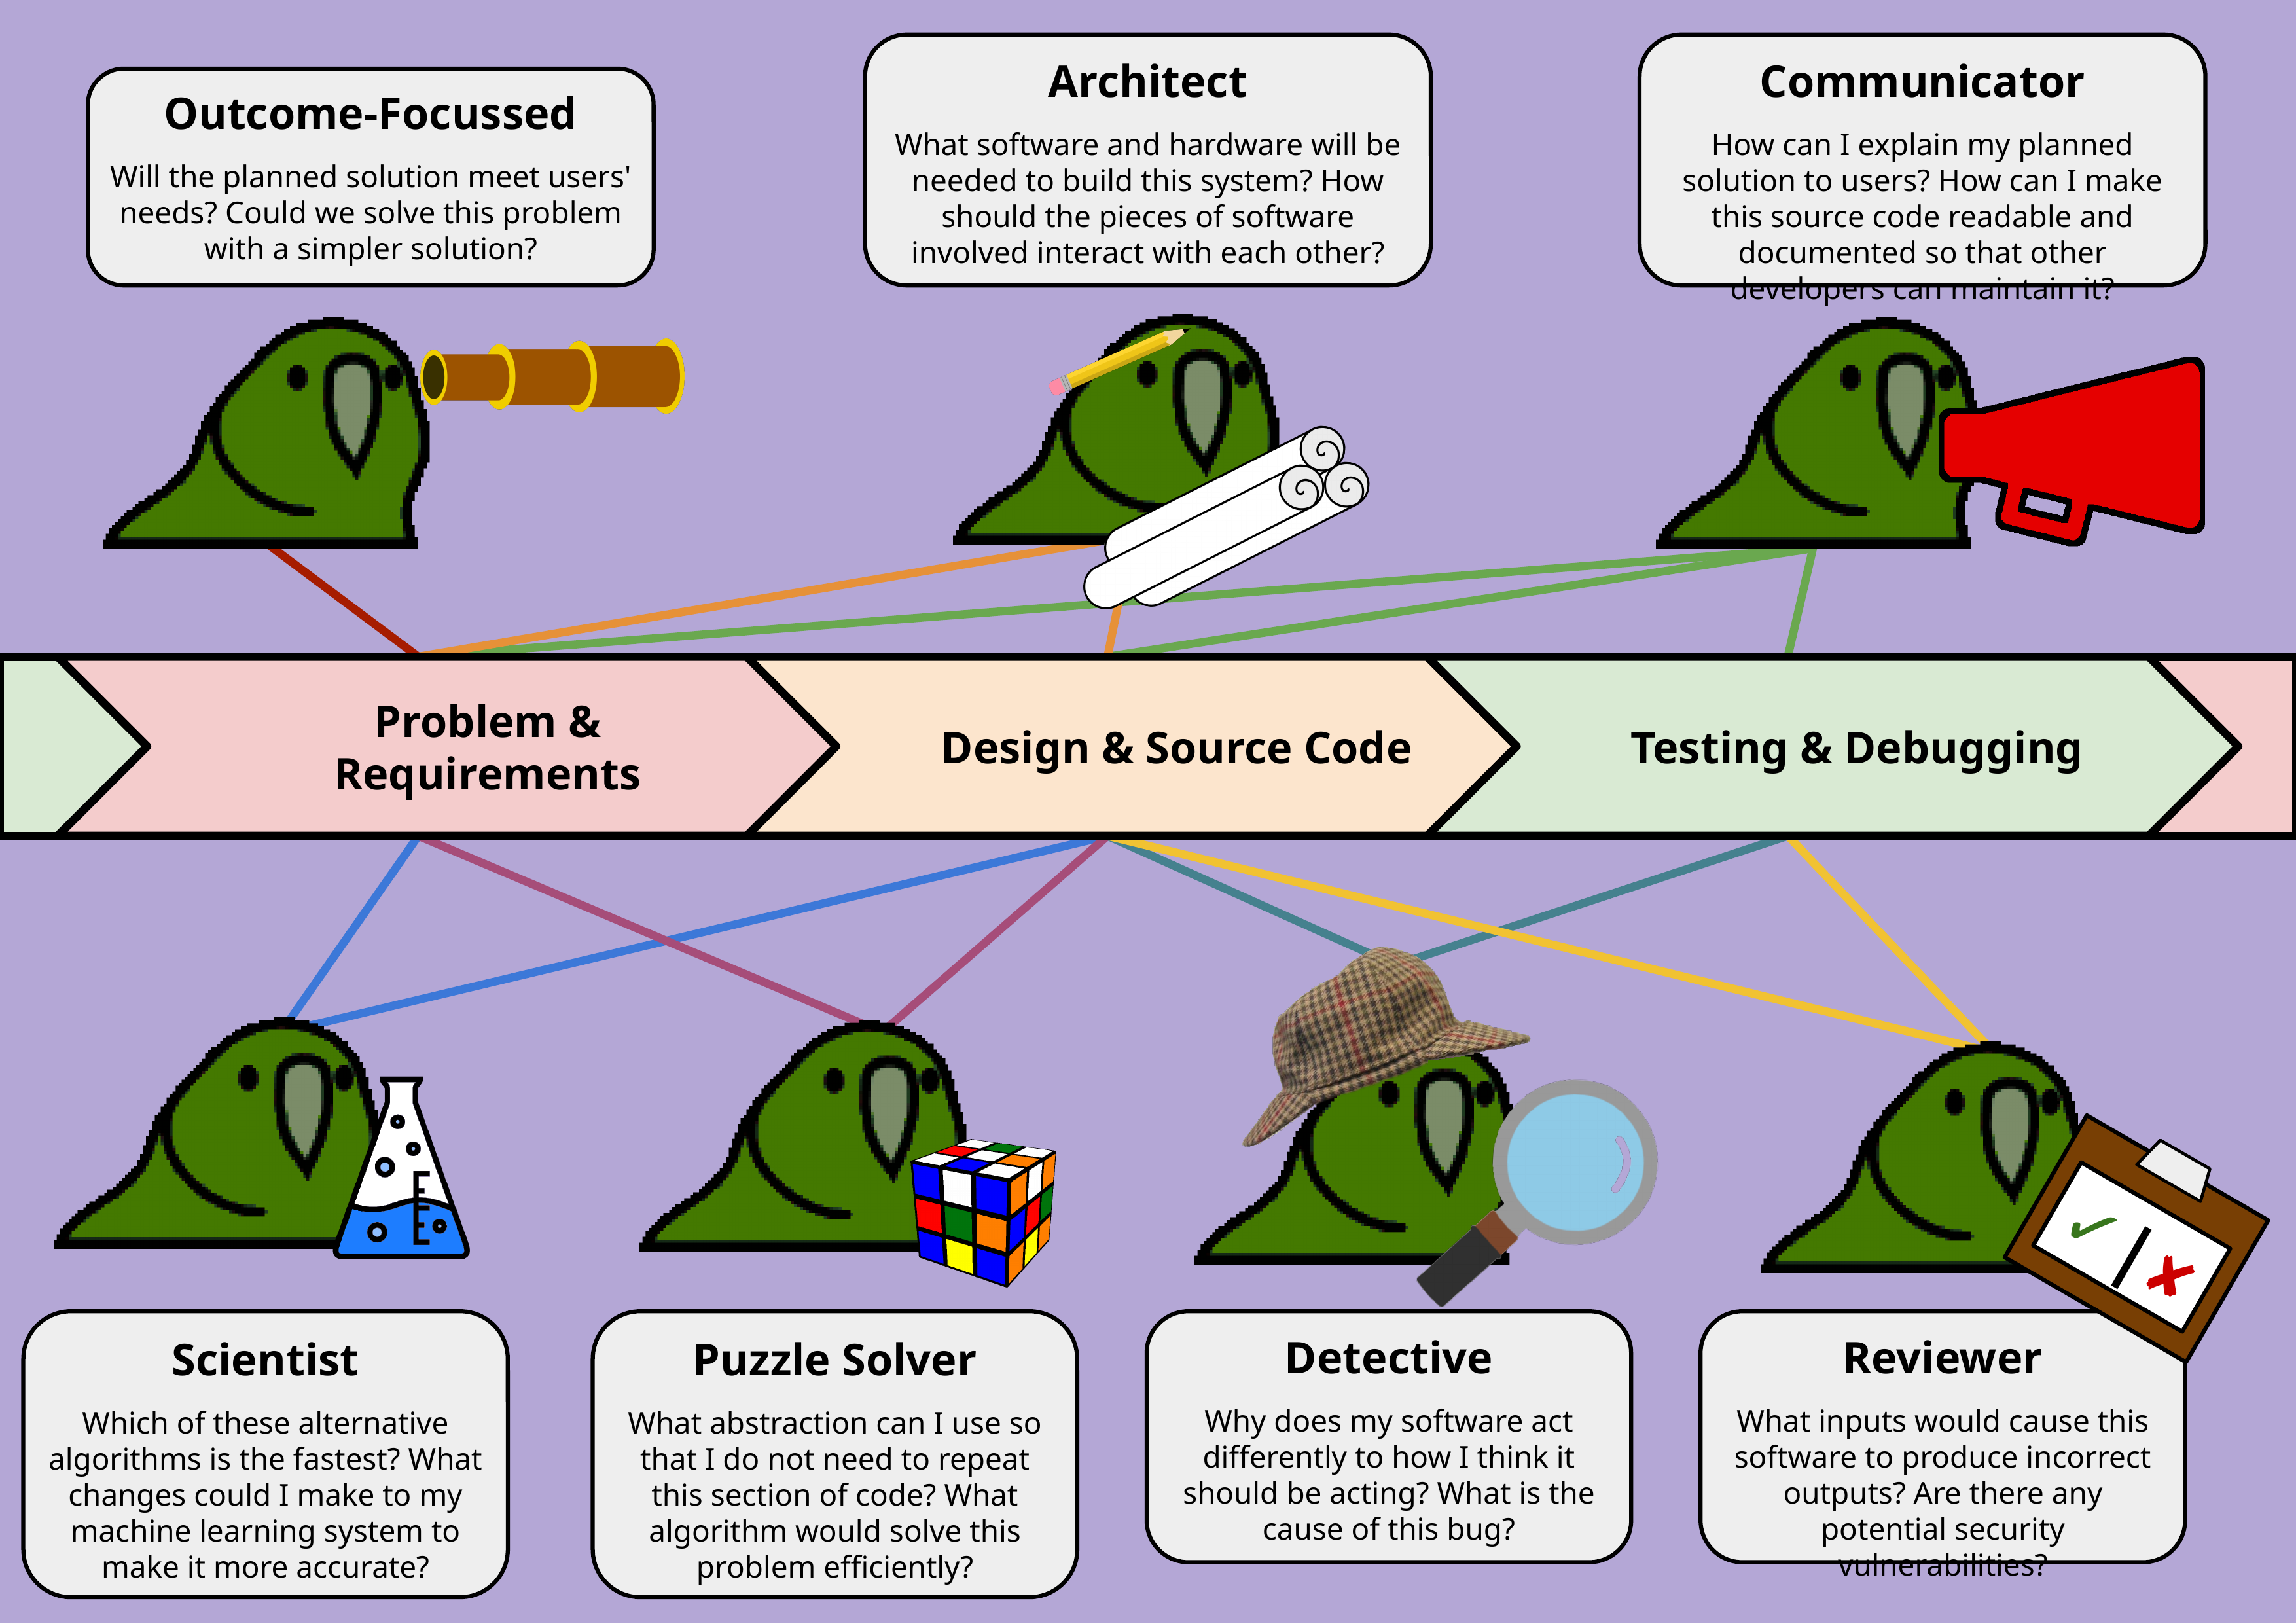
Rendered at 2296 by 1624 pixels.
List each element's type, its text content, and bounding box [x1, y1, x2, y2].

text_box Design & Source Code [746, 657, 1516, 837]
text_box [0, 657, 147, 837]
text_box Scientist Which of these alternative algorithms is the fastest? What changes could I make to my machine learning system to make it more accurate? [23, 1311, 508, 1598]
text_box Problem & Requirements [58, 657, 835, 837]
picture [1728, 893, 2108, 1273]
text_box Architect What software and hardware will be needed to build this system? How should the pieces of software involved interact with each other? [865, 34, 1431, 286]
picture [920, 165, 1372, 632]
text_box Reviewer What inputs would cause this software to produce incorrect outputs? Are there any potential security vulnerabilities? [1700, 1311, 2185, 1562]
text_box Puzzle Solver What abstraction can I use so that I do not need to repeat this section of code? What algorithm would solve this problem efficiently? [592, 1311, 1077, 1598]
picture [1623, 168, 2216, 596]
text_box ✓|✘ [2033, 1162, 2231, 1332]
text_box Detective Why does my software act differently to how I think it should be acting? What is the cause of this bug? [1146, 1311, 1632, 1562]
text_box Testing & Debugging [1427, 657, 2238, 837]
text_box [2149, 657, 2296, 837]
text_box Outcome-Focussed Will the planned solution meet users' needs? Could we solve this problem with a simpler solution? [88, 68, 654, 286]
picture [21, 869, 510, 1276]
text_box [2004, 1115, 2269, 1363]
picture [1162, 884, 1688, 1354]
text_box Communicator How can I explain my planned solution to users? How can I make this source code readable and documented so that other developers can maintain it? [1640, 34, 2206, 286]
picture [607, 871, 1056, 1288]
picture [70, 168, 685, 549]
